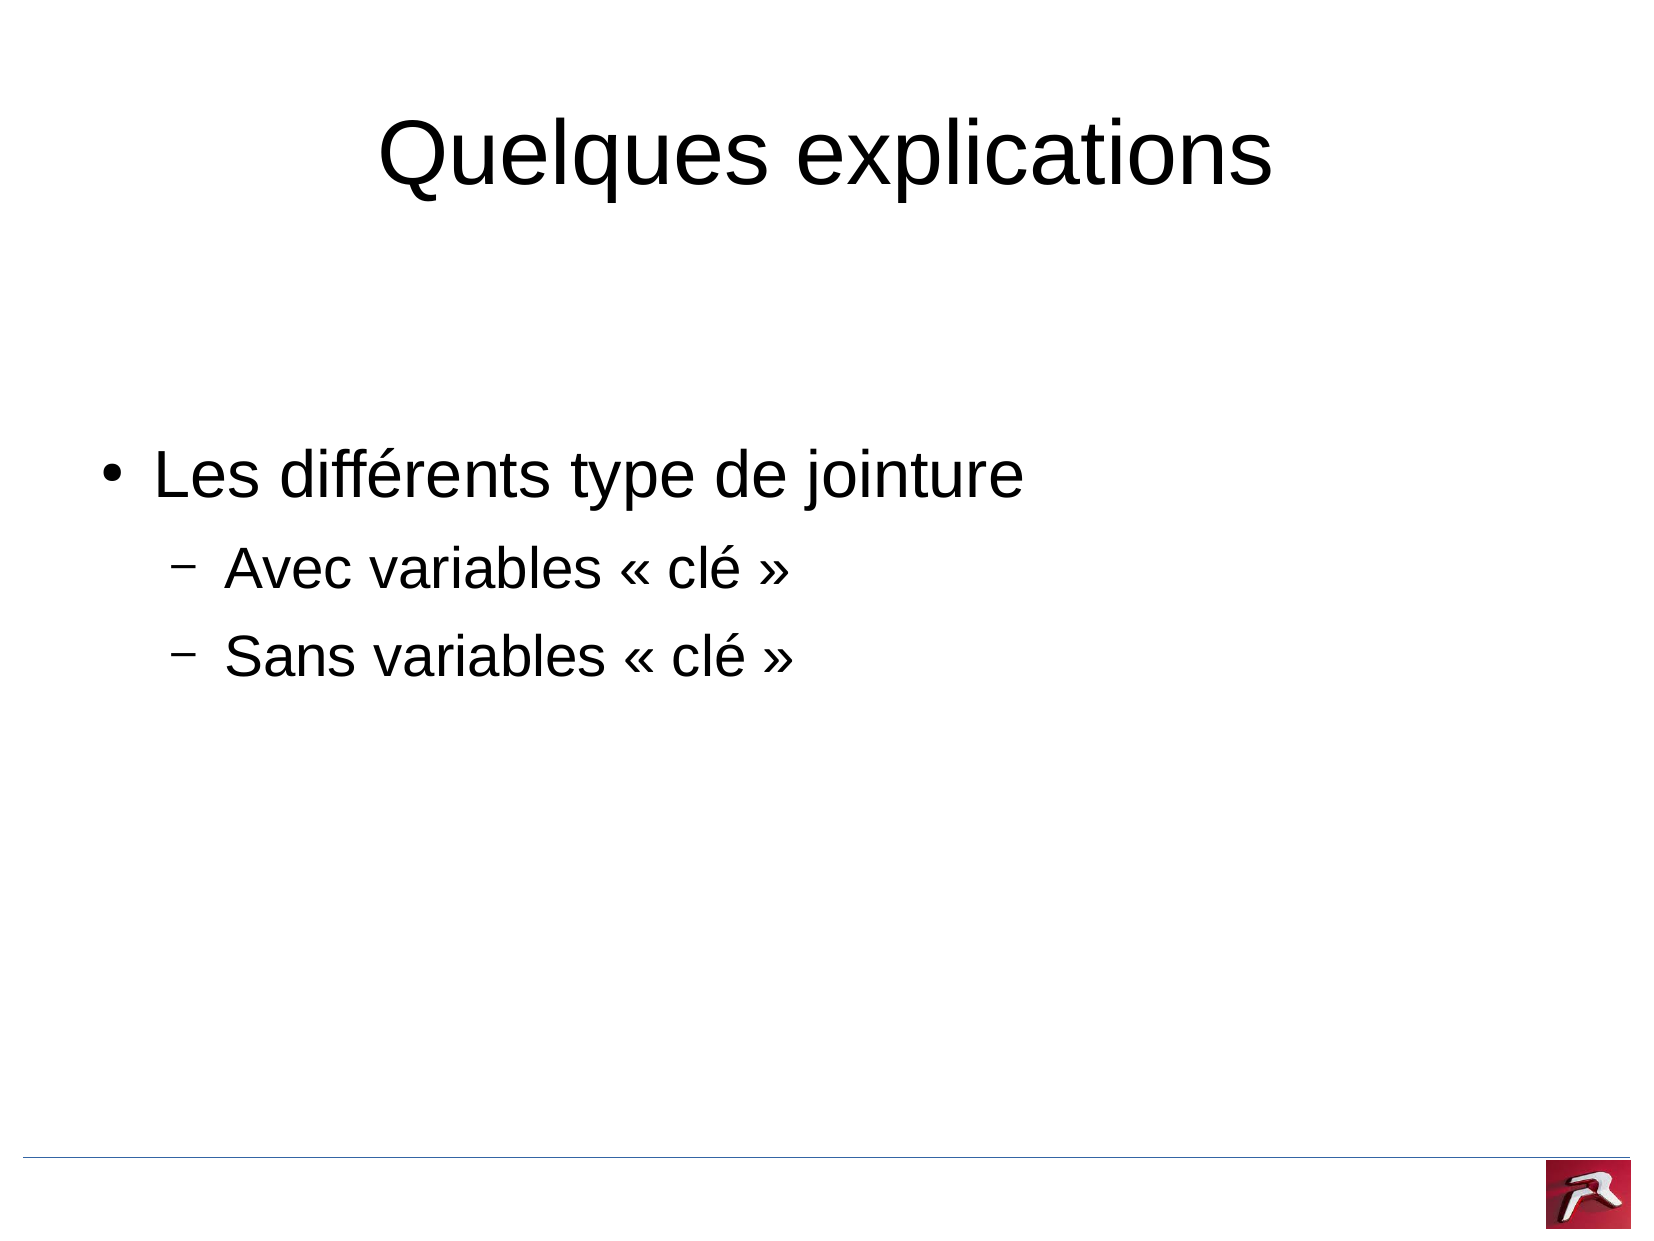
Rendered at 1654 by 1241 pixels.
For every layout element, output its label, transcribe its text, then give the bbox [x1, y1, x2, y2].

list Les différents type de jointure Avec variables « clé » Sans variables « clé » [82, 437, 1571, 1157]
picture [1546, 1160, 1631, 1229]
title Quelques explications [82, 49, 1571, 257]
